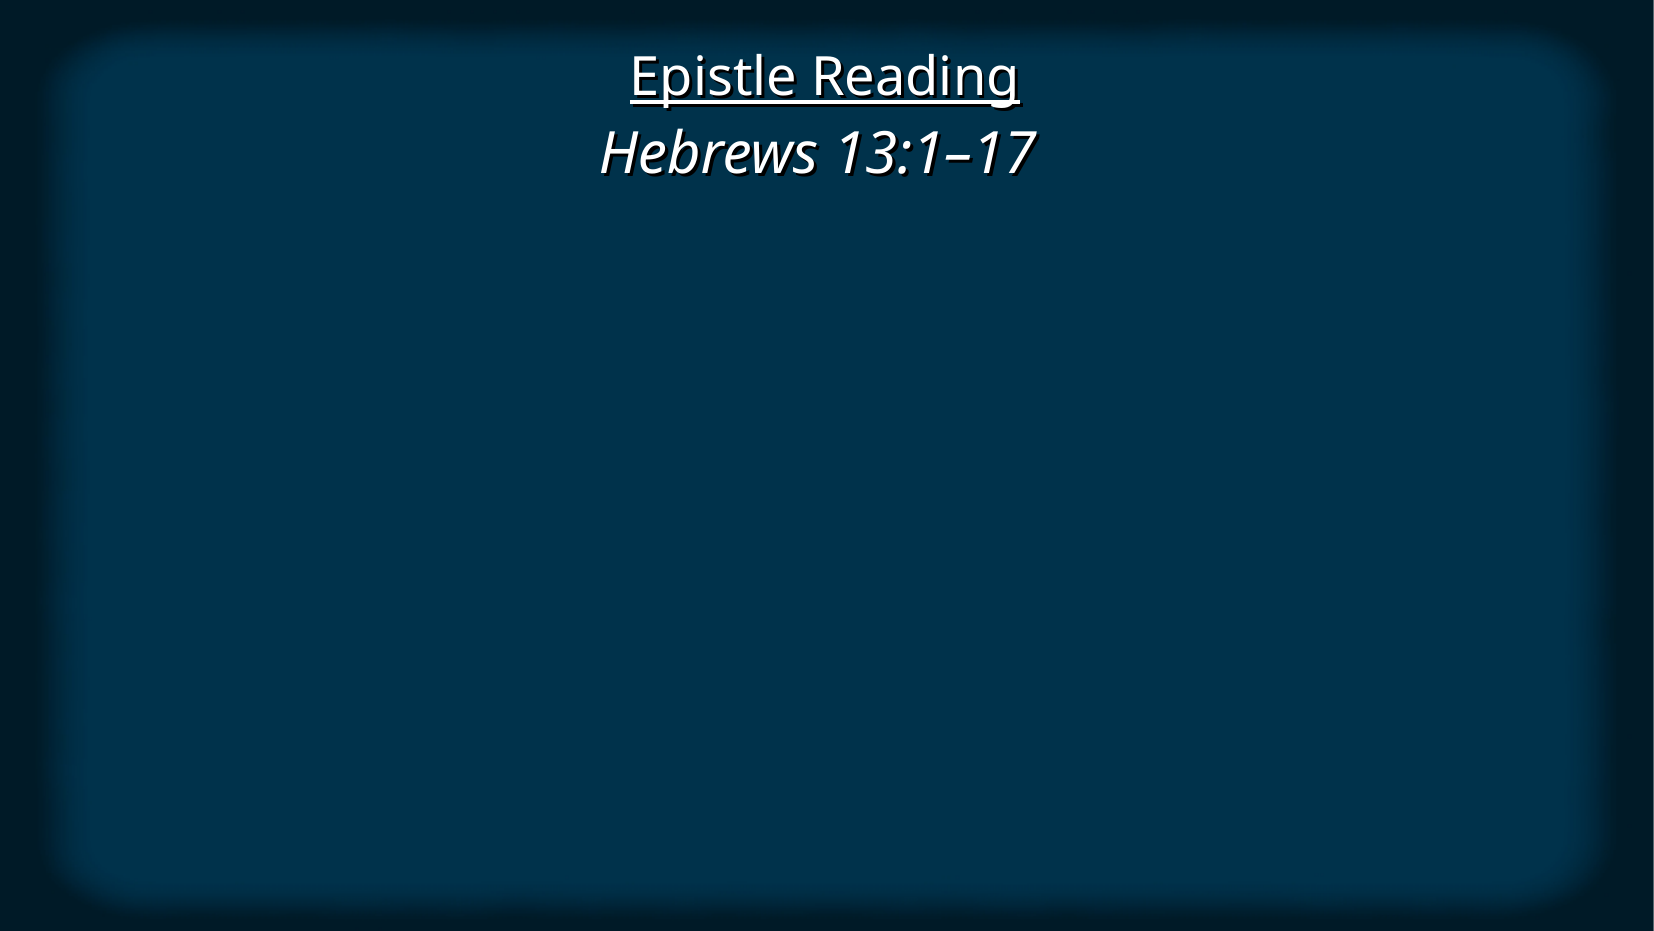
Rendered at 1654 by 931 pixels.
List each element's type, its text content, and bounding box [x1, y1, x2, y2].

picture [0, 0, 1654, 931]
text_box Epistle Reading Hebrews 13:1–17 [75, 30, 1576, 194]
